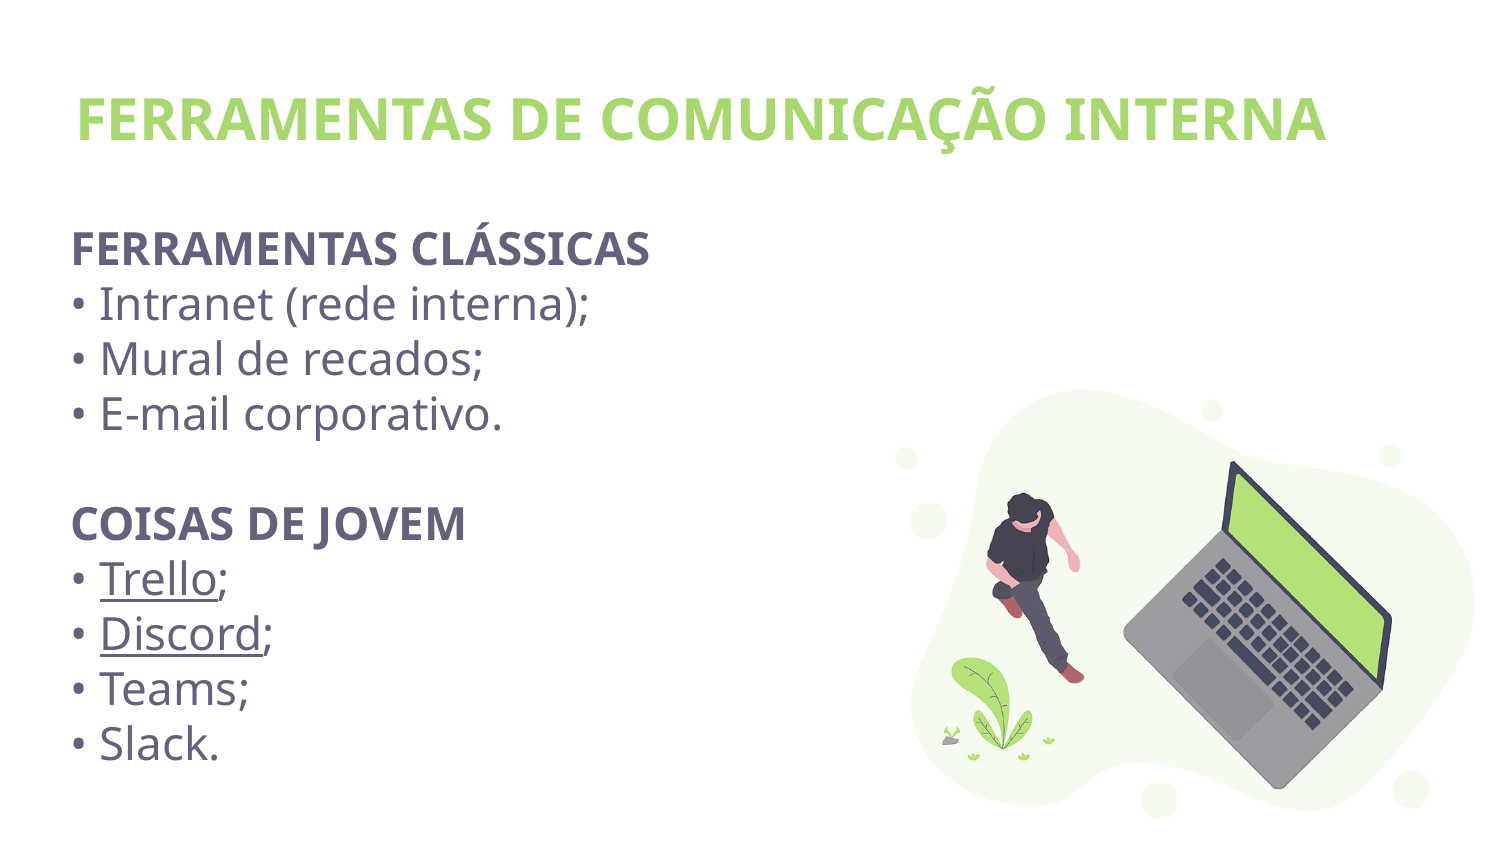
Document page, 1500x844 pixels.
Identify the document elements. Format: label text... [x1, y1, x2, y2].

picture [895, 389, 1475, 819]
title FERRAMENTAS DE COMUNICAÇÃO INTERNA [75, 46, 1447, 187]
text_box FERRAMENTAS CLÁSSICAS • Intranet (rede interna); • Mural de recados; • E-mail corporativo. COISAS DE JOVEM • Trello; • Discord; • Teams; • Slack. [70, 191, 916, 798]
